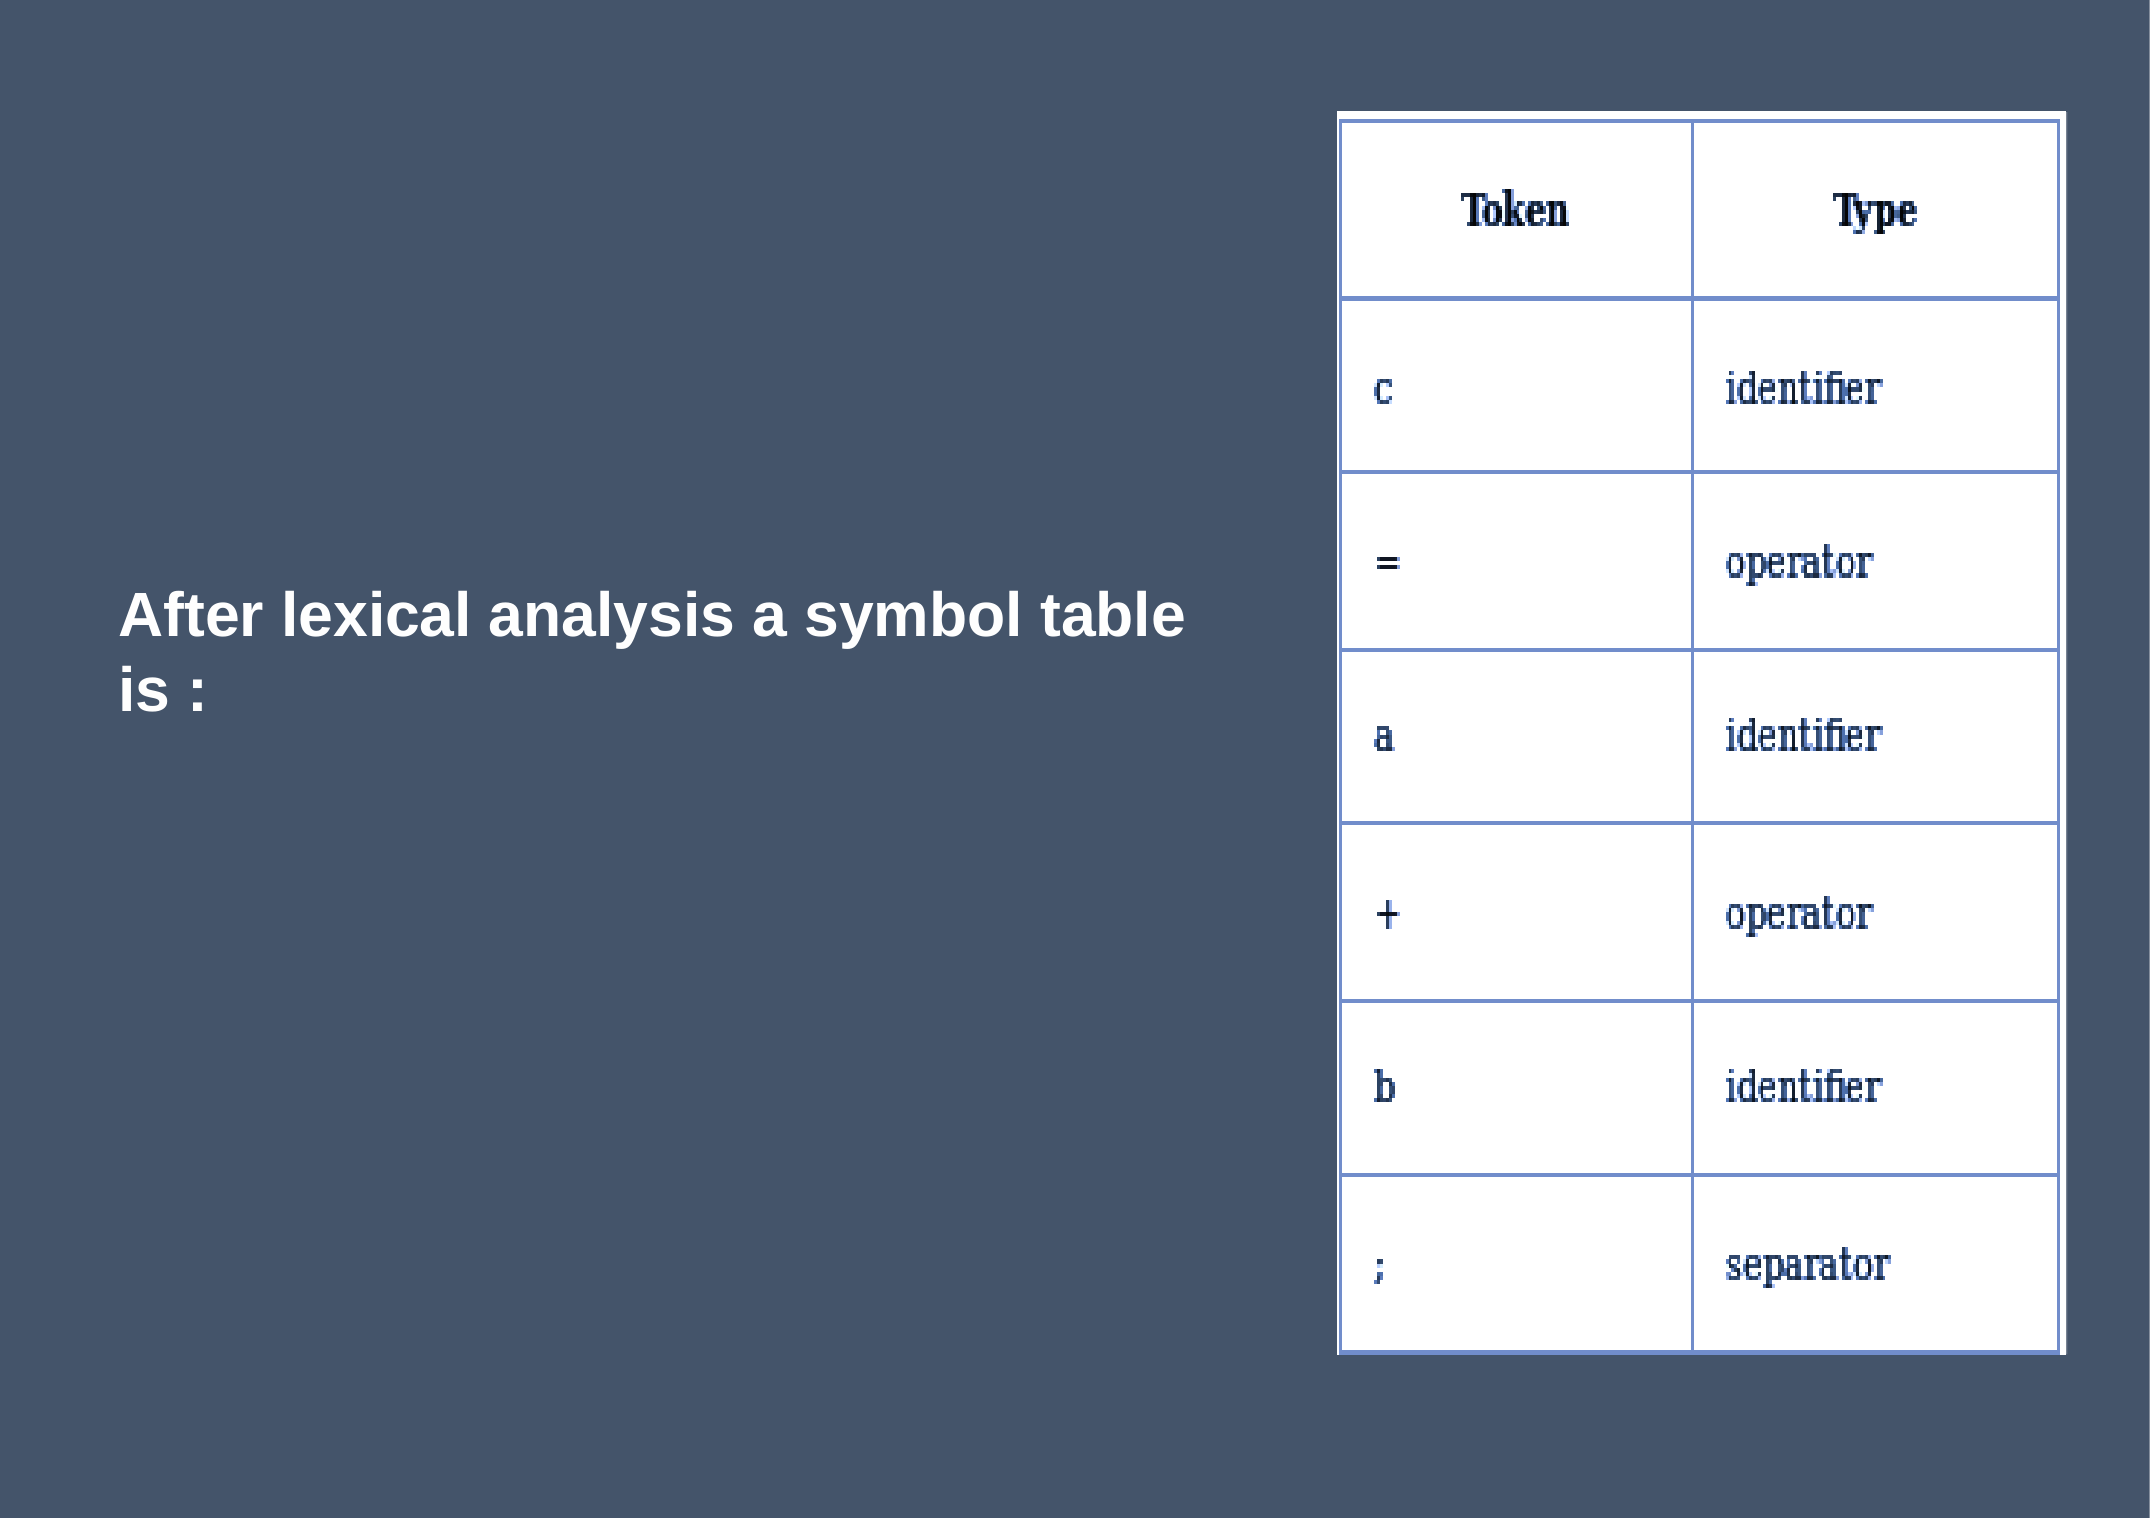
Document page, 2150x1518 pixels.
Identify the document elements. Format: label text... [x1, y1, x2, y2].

text_box After lexical analysis a symbol table is : [103, 558, 1234, 801]
picture [1337, 111, 2066, 1355]
